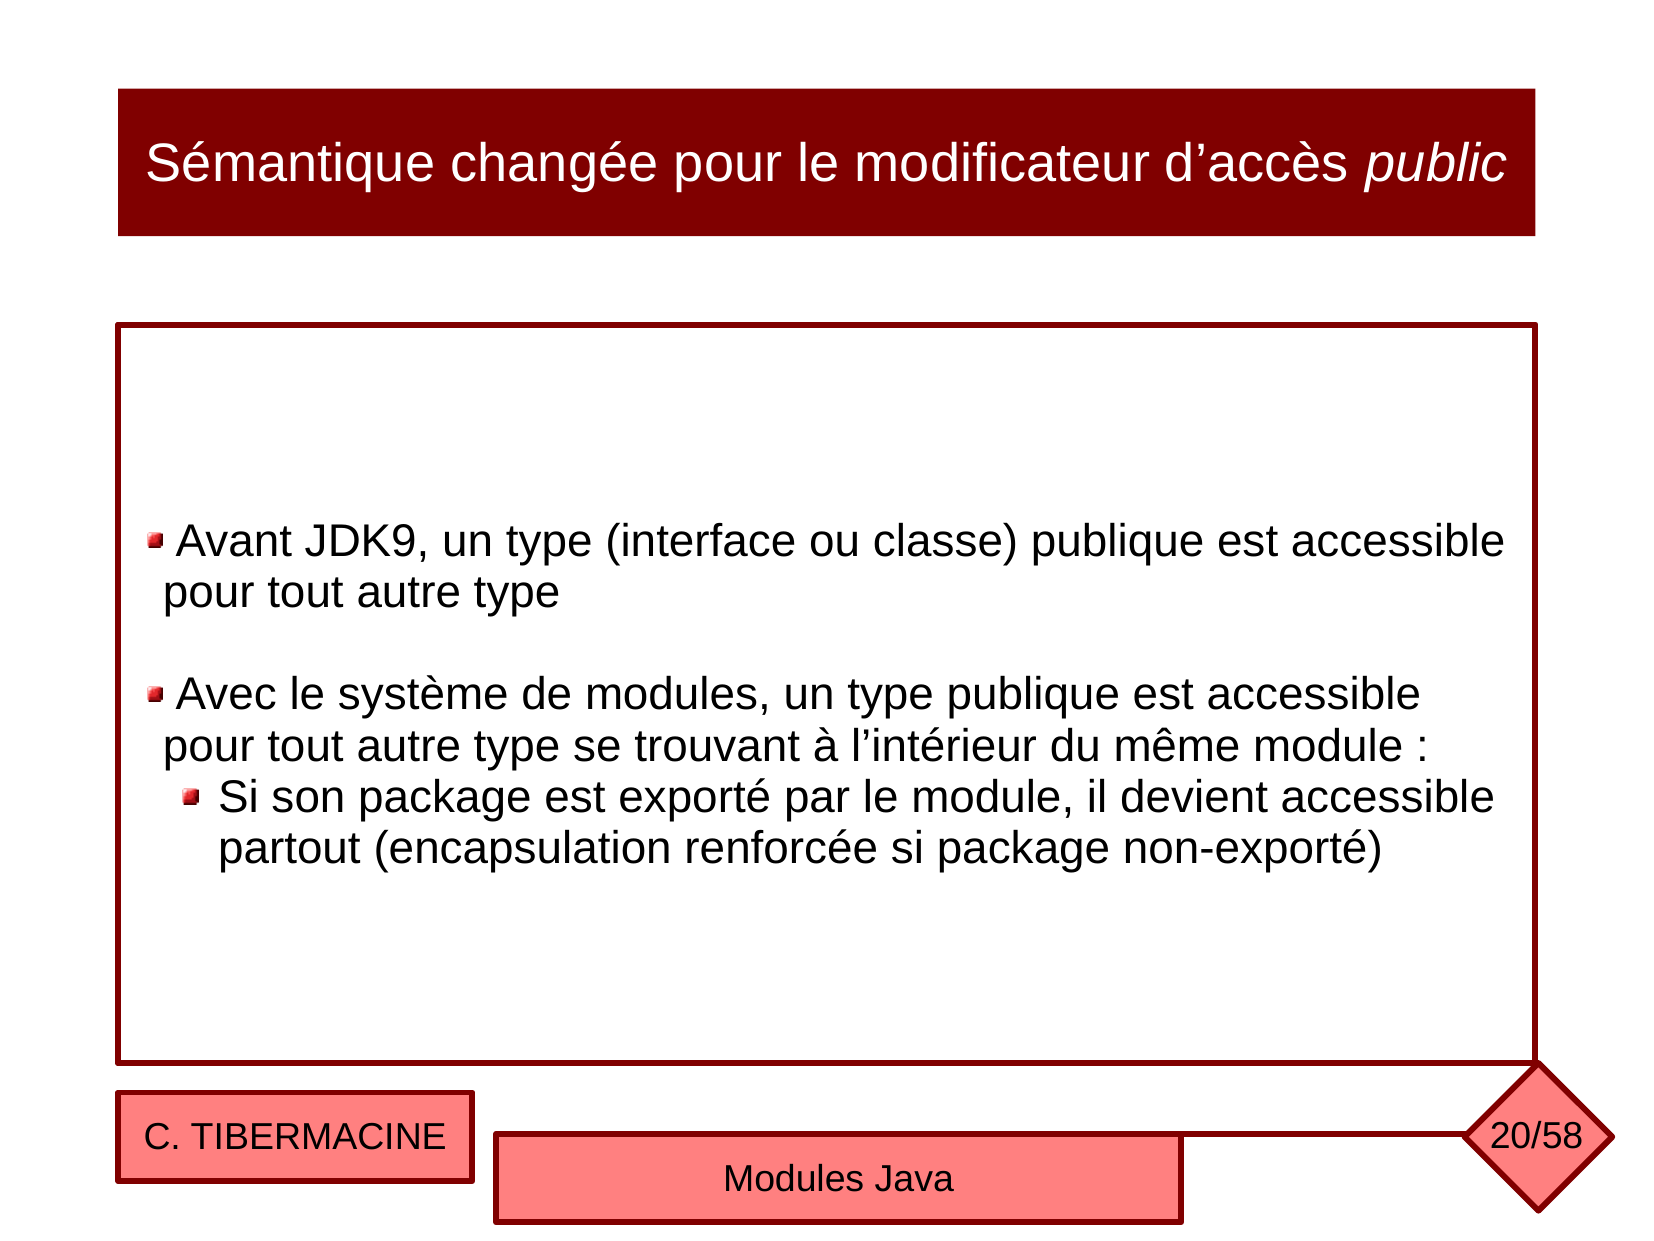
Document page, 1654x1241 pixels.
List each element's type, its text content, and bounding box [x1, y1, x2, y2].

picture [147, 686, 163, 702]
text_box C. TIBERMACINE [118, 1092, 473, 1182]
picture [182, 788, 199, 805]
text_box [1491, 1164, 1586, 1211]
text_box [1494, 1062, 1583, 1107]
text_box [1464, 1126, 1475, 1148]
text_box Modules Java [496, 1133, 1182, 1223]
text_box Avant JDK9, un type (interface ou classe) publique est accessible pour tout autre type Avec le système de modules, un type publique est accessible pour tout autre type se trouvant à l’intérieur du même module : Si son package est exporté par le module, il devient accessible partout (encapsulation renforcée si package non-exporté) [118, 324, 1536, 1063]
text_box Sémantique changée pour le modificateur d’accès public [118, 88, 1536, 237]
picture [147, 532, 163, 548]
text_box <numéro>/58 [1475, 1107, 1654, 1164]
